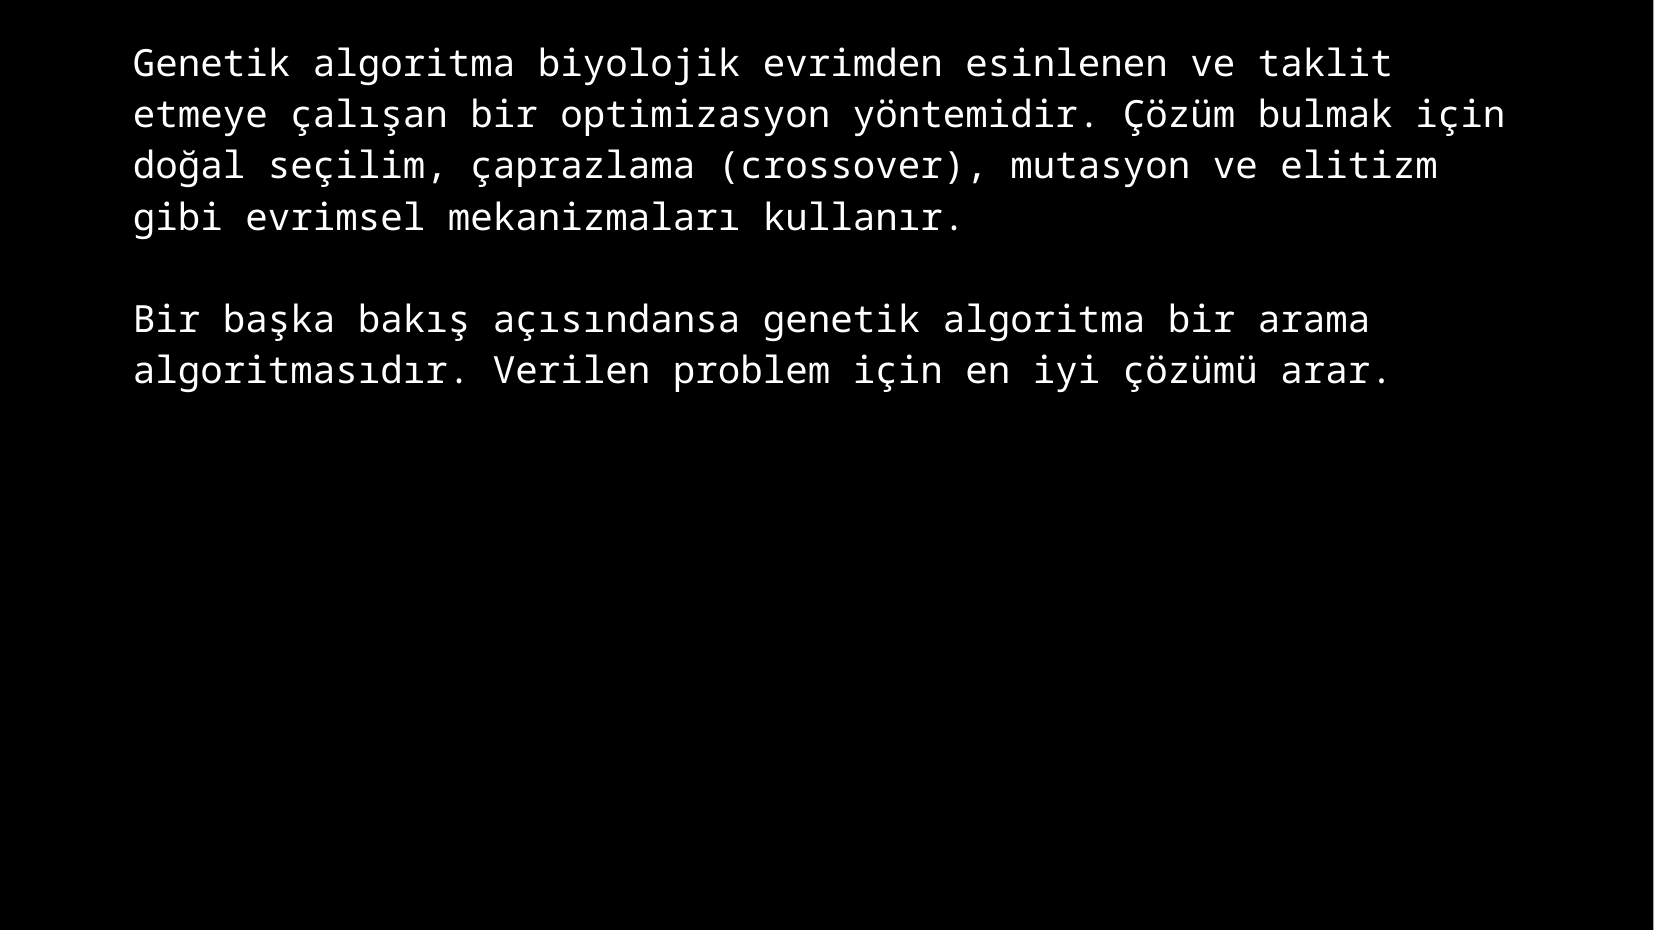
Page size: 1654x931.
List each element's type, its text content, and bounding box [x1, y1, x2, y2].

text_box Genetik algoritma biyolojik evrimden esinlenen ve taklit etmeye çalışan bir optimizasyon yöntemidir. Çözüm bulmak için doğal seçilim, çaprazlama (crossover), mutasyon ve elitizm gibi evrimsel mekanizmaları kullanır. Bir başka bakış açısındansa genetik algoritma bir arama algoritmasıdır. Verilen problem için en iyi çözümü arar. [118, 29, 1536, 886]
